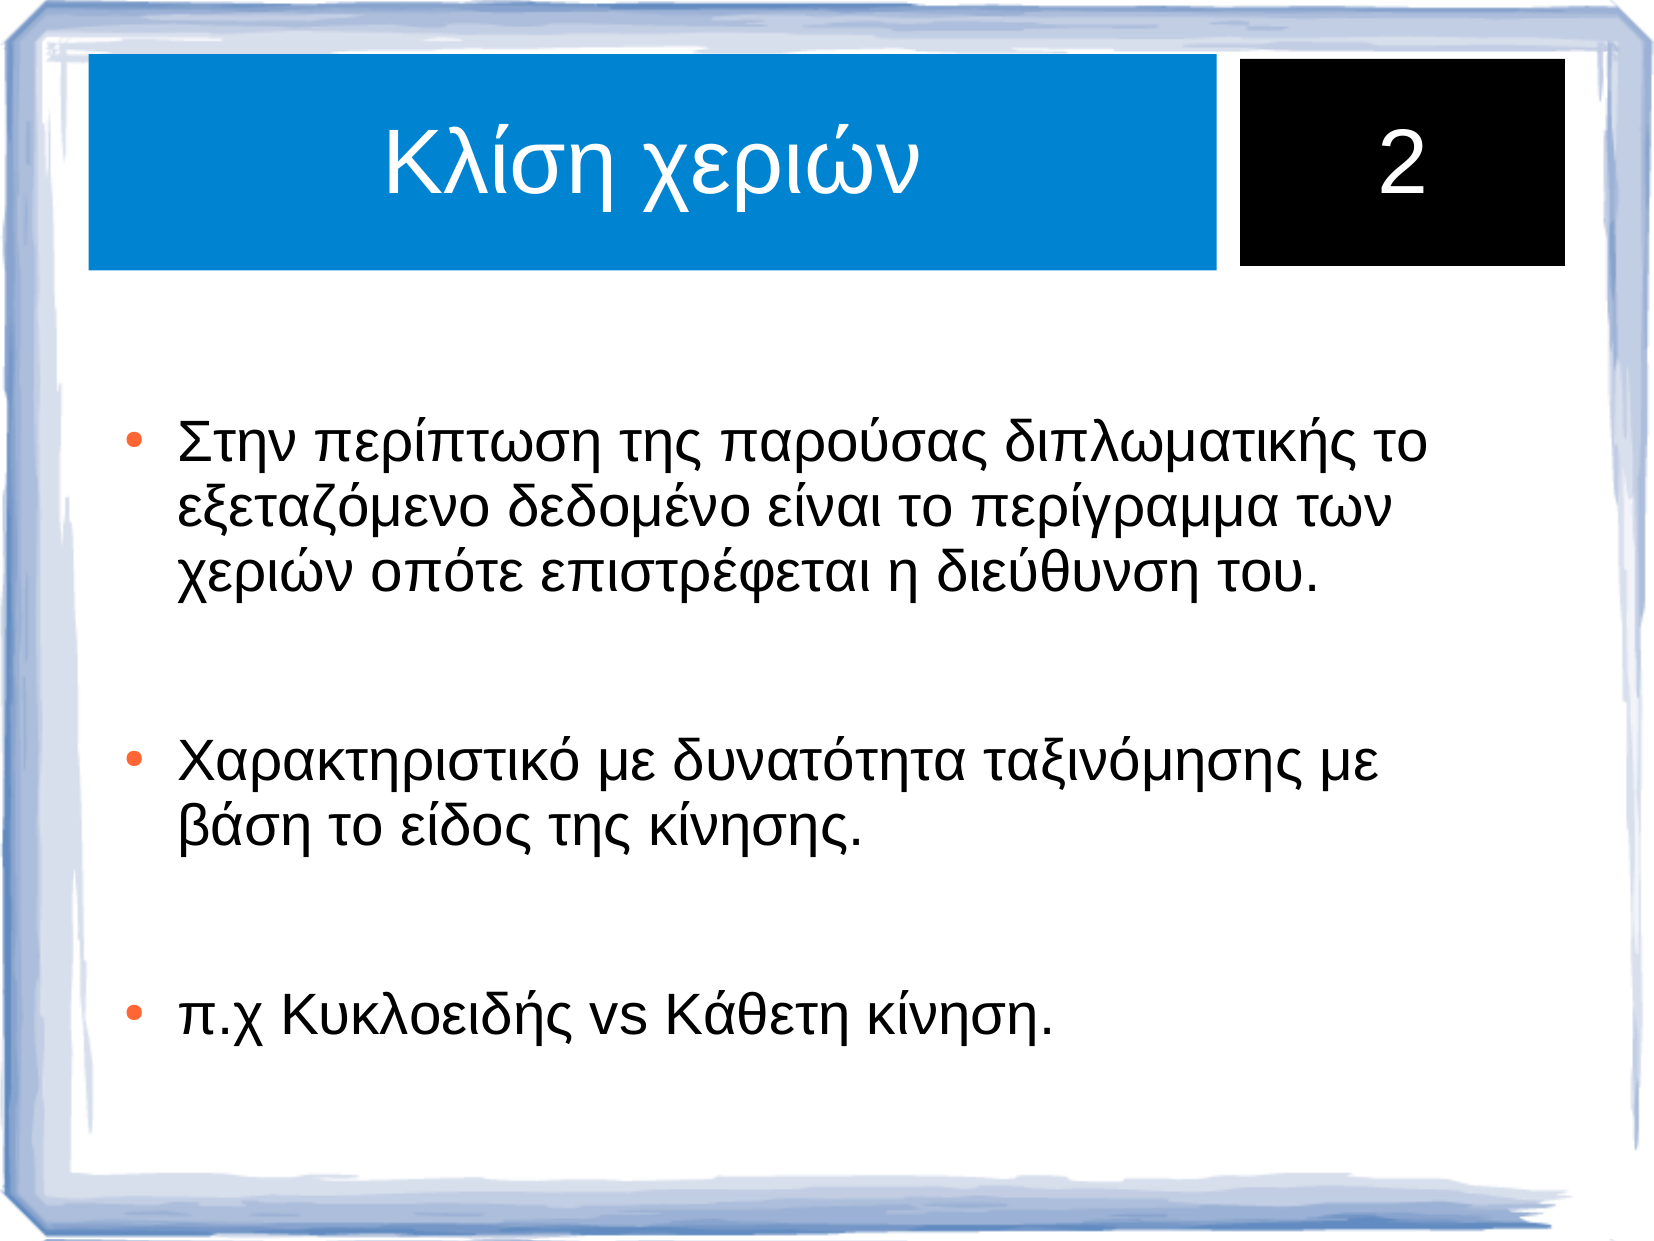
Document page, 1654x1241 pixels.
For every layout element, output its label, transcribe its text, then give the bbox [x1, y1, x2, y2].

title 2 [1240, 58, 1565, 266]
picture [0, 0, 1654, 1241]
list Στην περίπτωση της παρούσας διπλωματικής το εξεταζόμενο δεδομένο είναι το περίγραμμα των χεριών οπότε επιστρέφεται η διεύθυνση του. Χαρακτηριστικό με δυνατότητα ταξινόμησης με βάση το είδος της κίνησης. π.χ Κυκλοειδής vs Κάθετη κίνηση. [106, 313, 1530, 1045]
title Κλίση χεριών [88, 54, 1217, 271]
